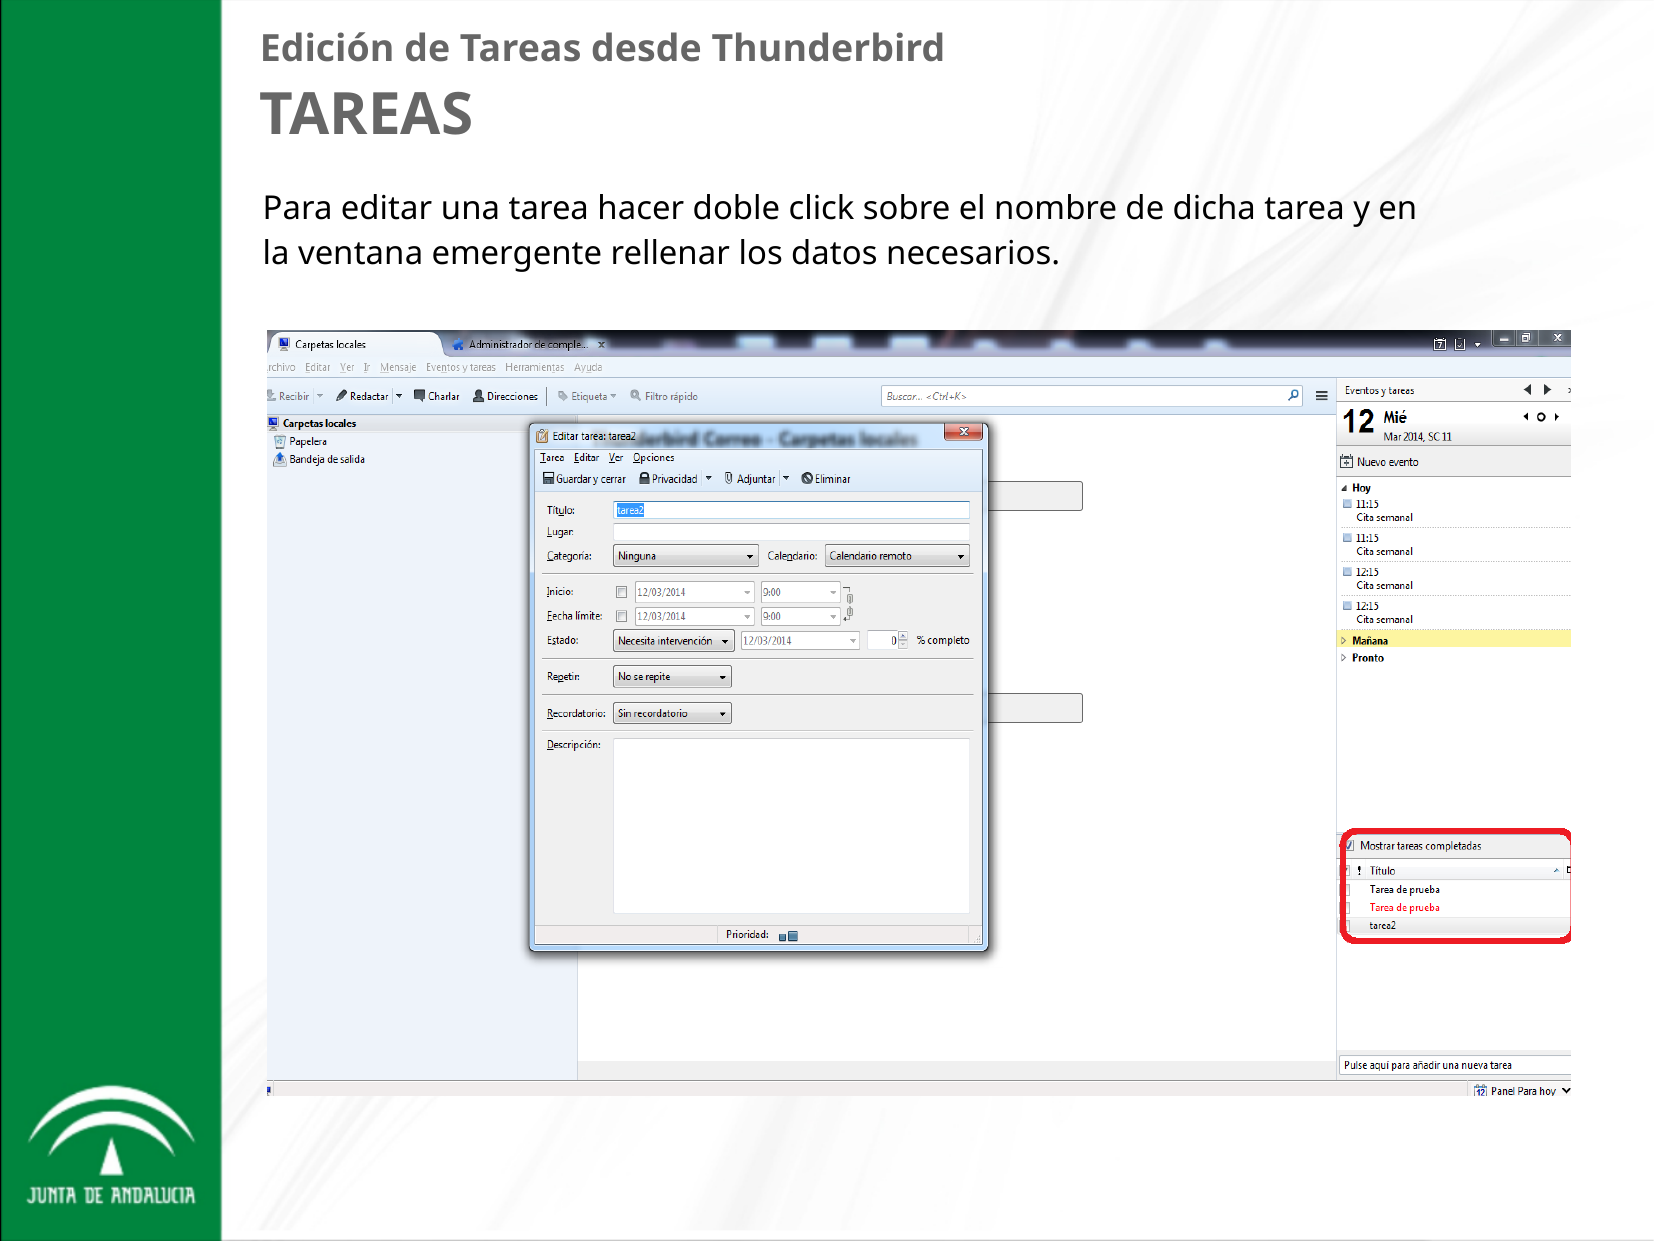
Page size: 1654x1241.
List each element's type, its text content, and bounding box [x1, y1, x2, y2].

picture [0, 0, 1654, 1241]
text_box Para editar una tarea hacer doble click sobre el nombre de dicha tarea y en la ventana emergente rellenar los datos necesarios. [177, 177, 1459, 281]
title Edición de Tareas desde Thunderbird TAREAS [259, 19, 1577, 155]
